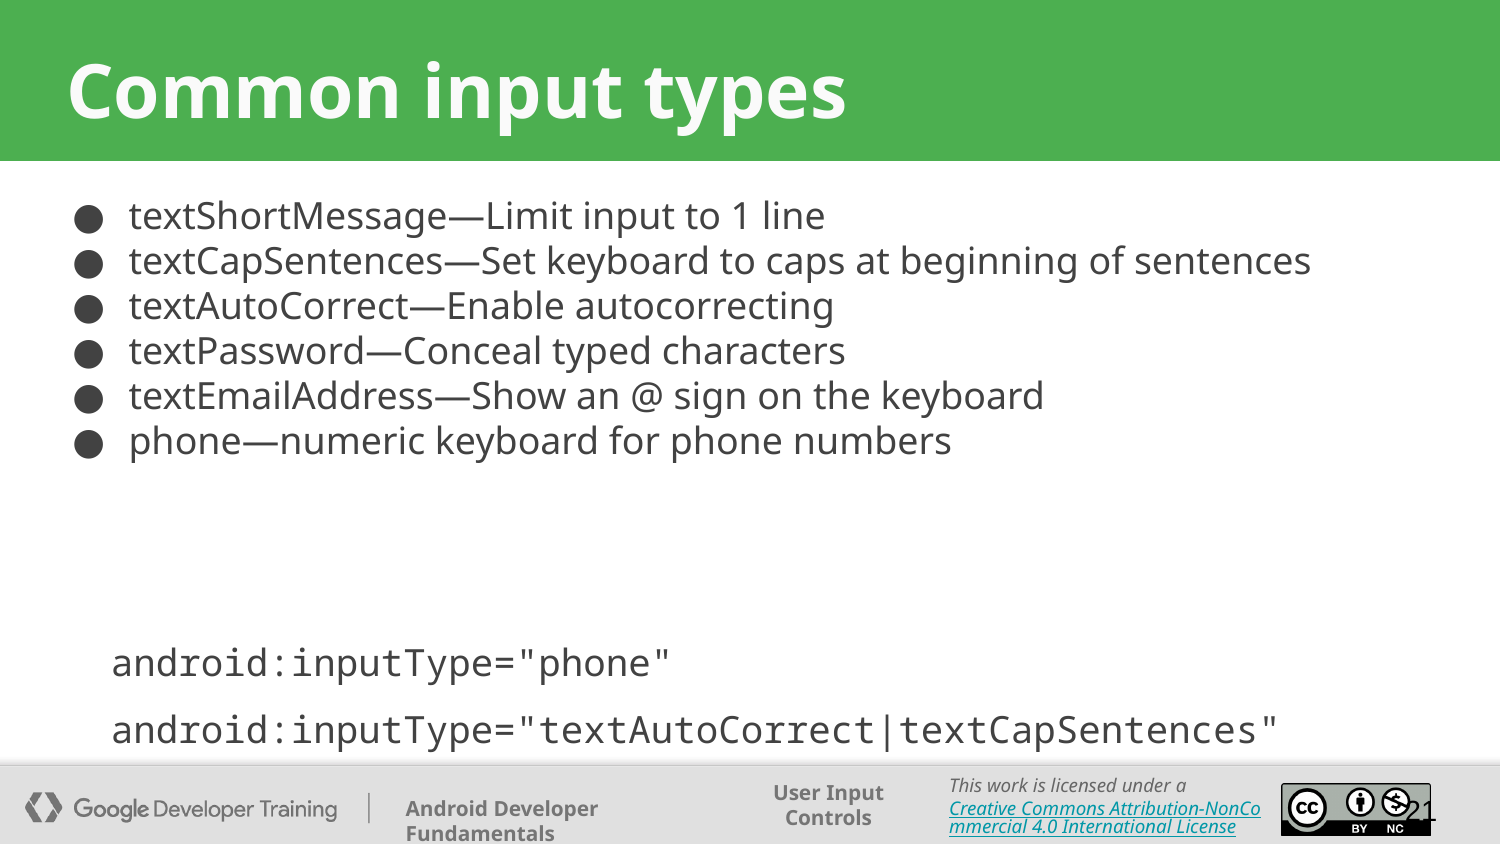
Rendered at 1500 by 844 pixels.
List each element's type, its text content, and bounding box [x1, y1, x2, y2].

slide_number <number> [1389, 777, 1480, 842]
list textShortMessage—Limit input to 1 line textCapSentences—Set keyboard to caps at beginning of sentences textAutoCorrect—Enable autocorrecting textPassword—Conceal typed characters textEmailAddress—Show an @ sign on the keyboard phone—numeric keyboard for phone numbers [38, 177, 1329, 599]
title Common input types [51, 28, 1449, 122]
picture [0, 161, 1500, 844]
text_box android:inputType="phone" android:inputType="textAutoCorrect|textCapSentences" [32, 601, 1443, 749]
